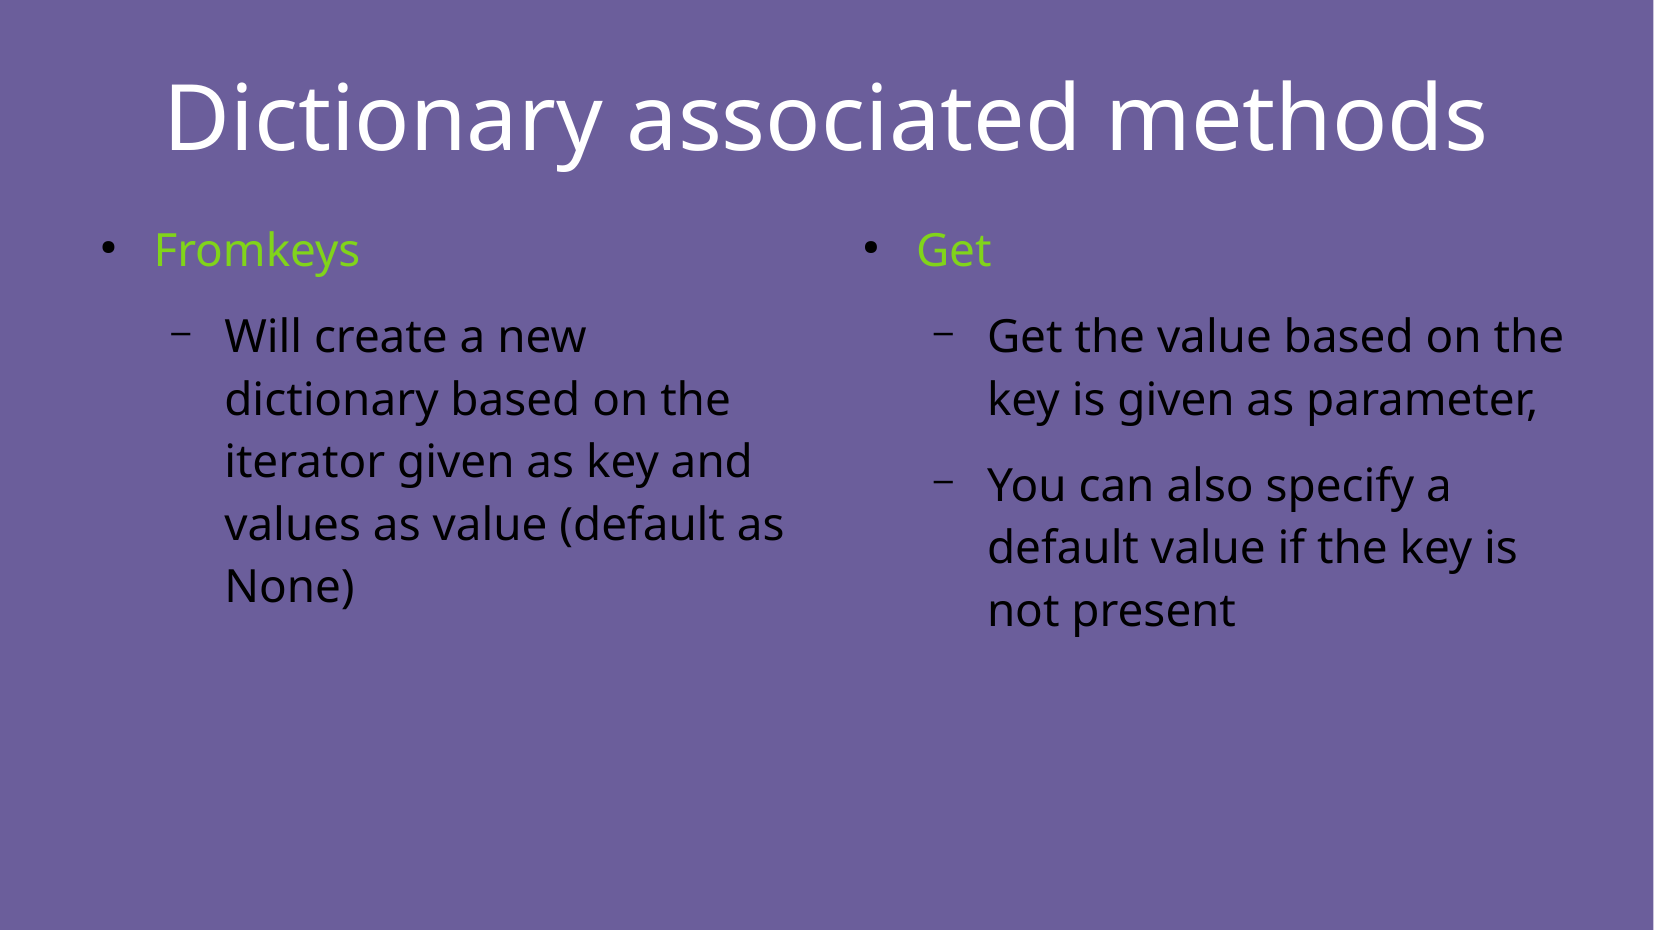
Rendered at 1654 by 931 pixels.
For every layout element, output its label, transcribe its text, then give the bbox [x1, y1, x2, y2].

list Fromkeys Will create a new dictionary based on the iterator given as key and values as value (default as None) [82, 217, 809, 758]
title Dictionary associated methods [82, 37, 1571, 193]
list Get Get the value based on the key is given as parameter, You can also specify a default value if the key is not present [845, 217, 1572, 758]
